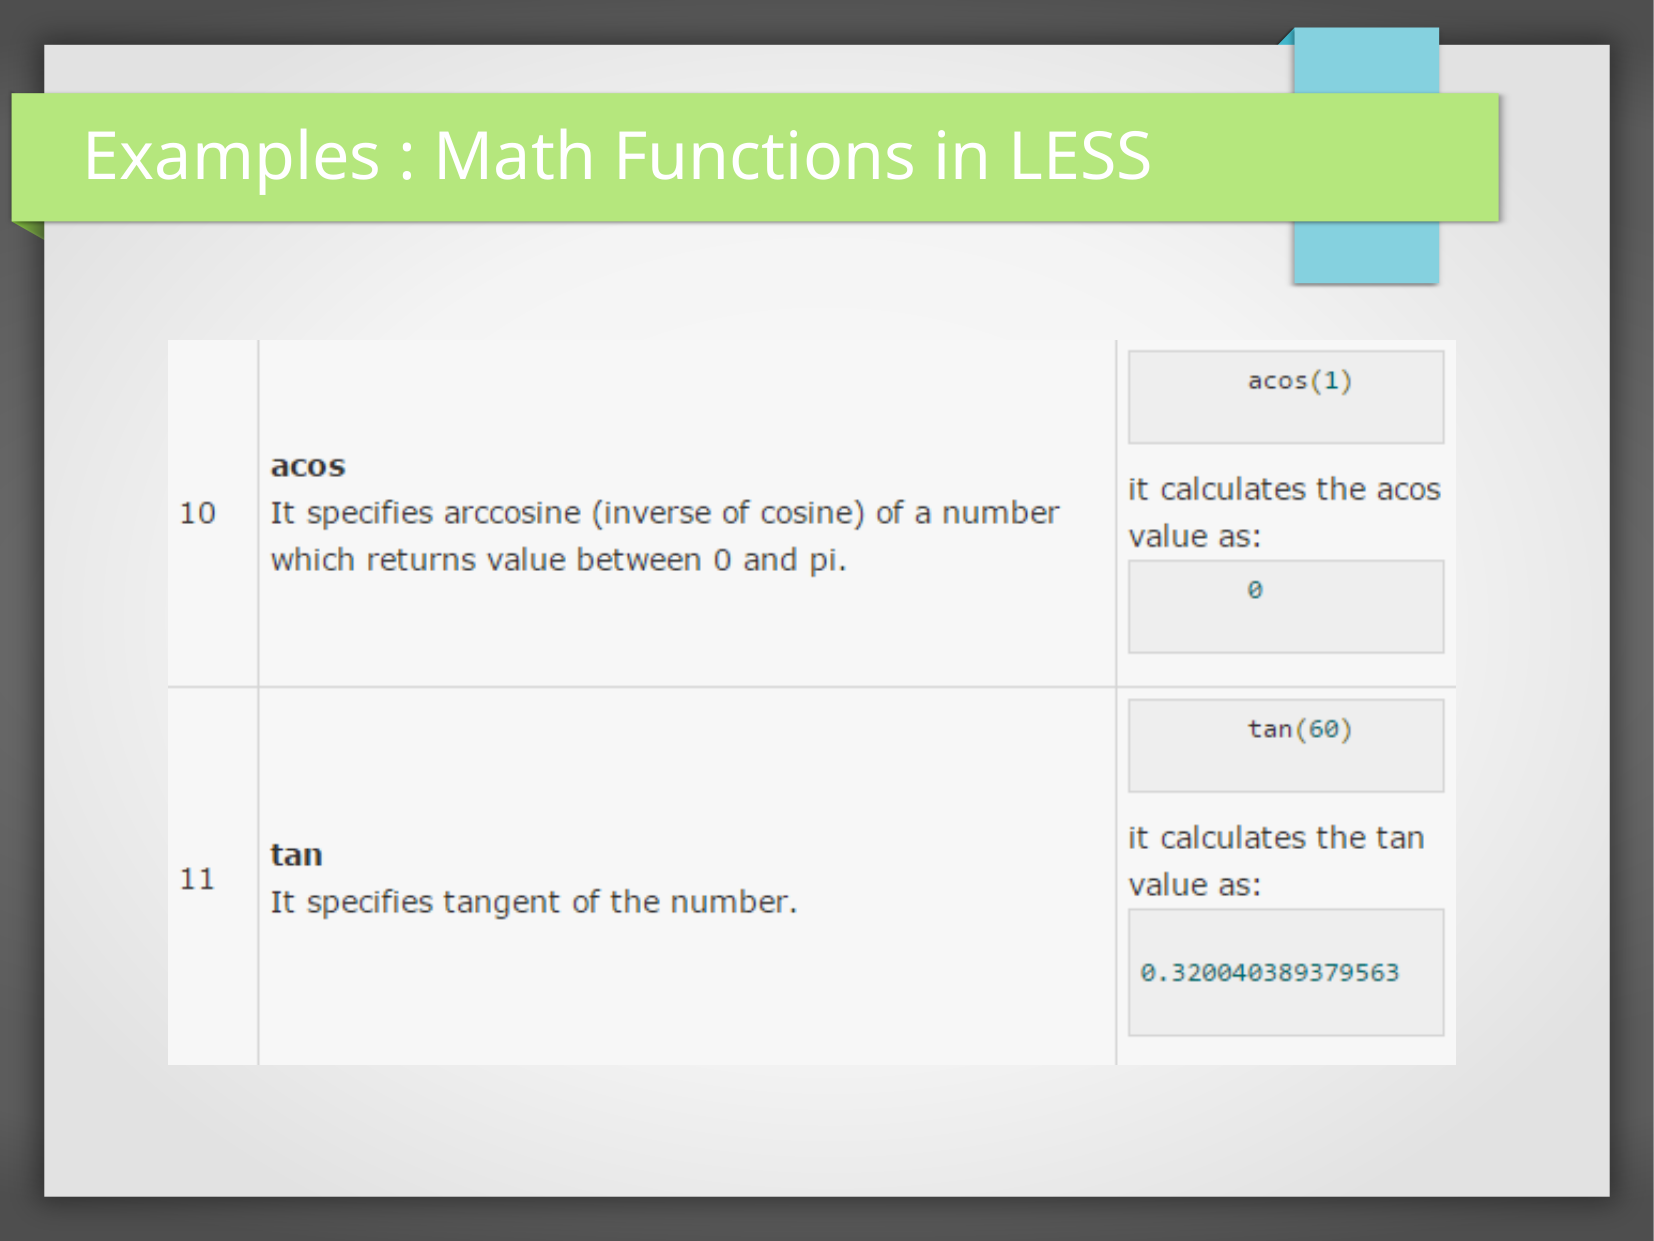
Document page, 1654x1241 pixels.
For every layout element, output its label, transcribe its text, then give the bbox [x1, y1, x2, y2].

title Examples : Math Functions in LESS [82, 59, 1381, 248]
picture [0, 0, 1654, 1241]
